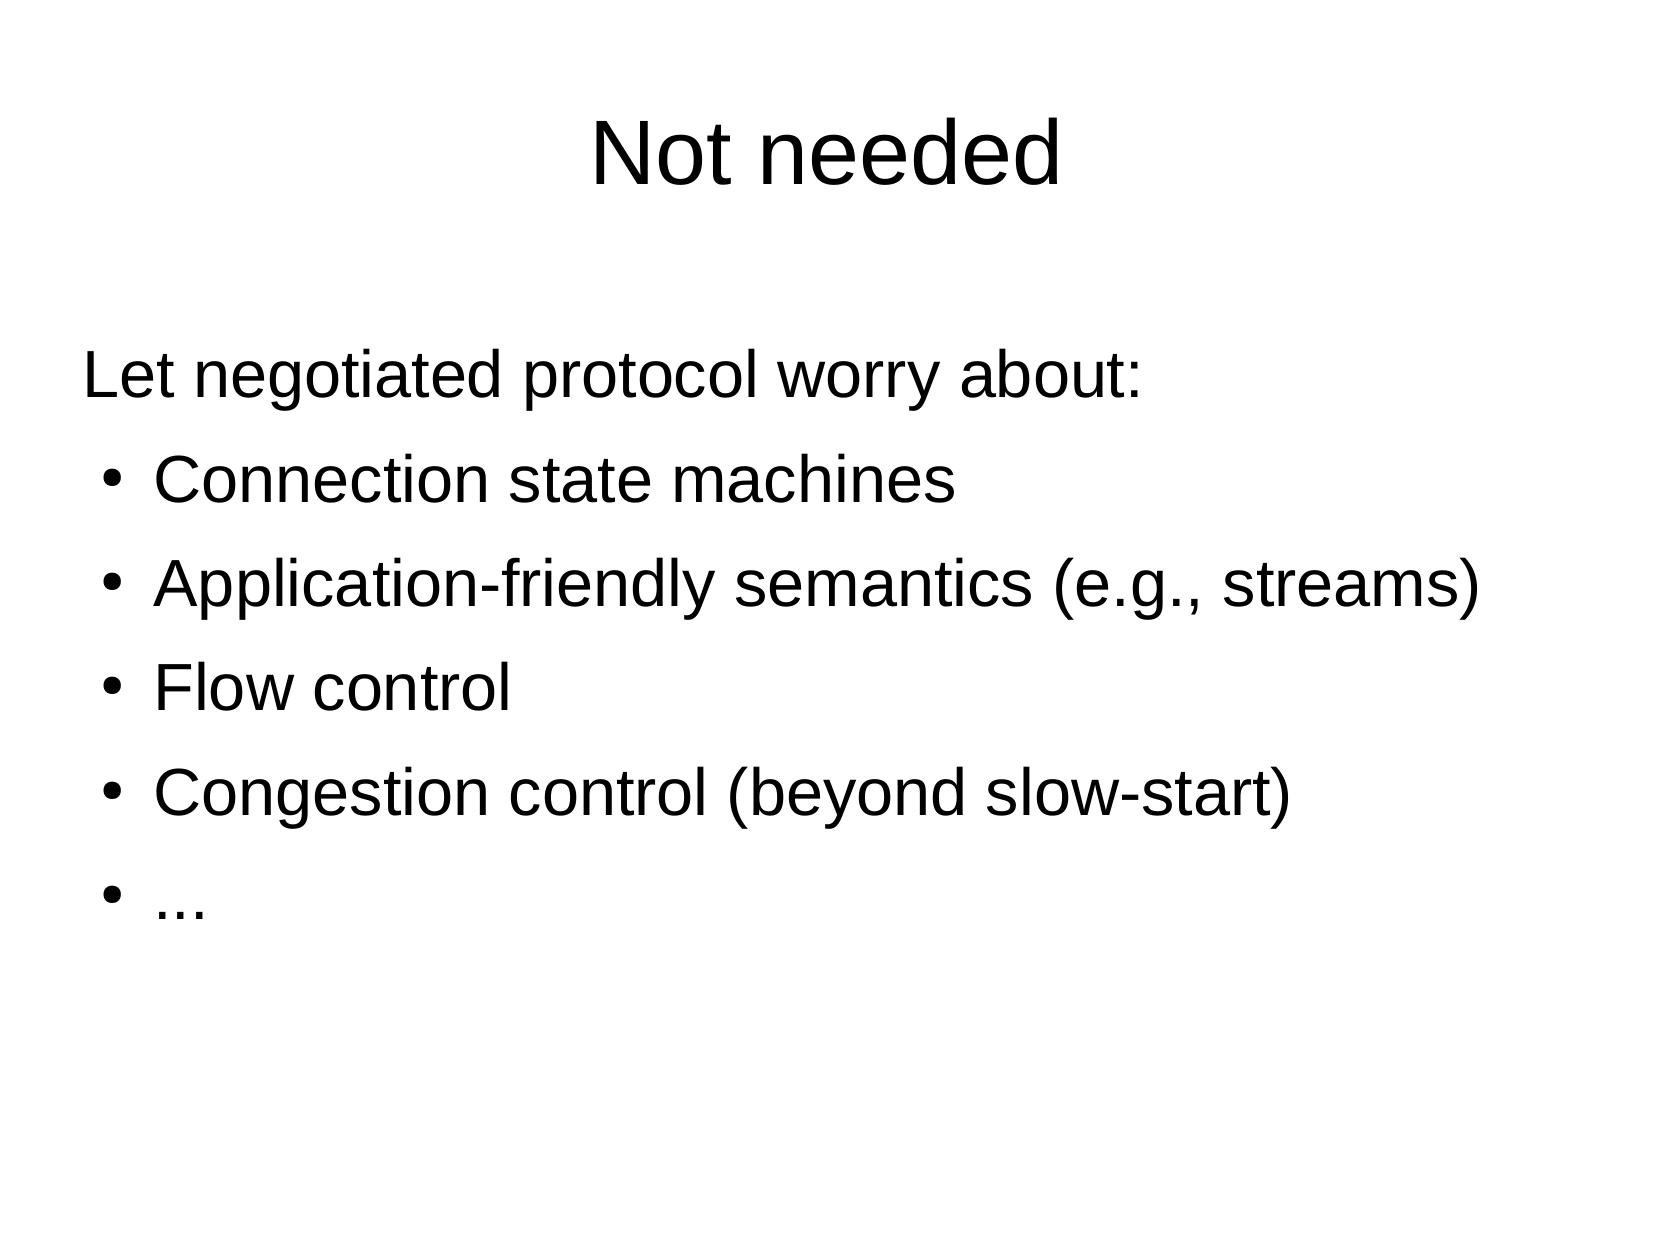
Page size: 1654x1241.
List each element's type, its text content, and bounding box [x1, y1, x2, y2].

list Let negotiated protocol worry about: Connection state machines Application-friendly semantics (e.g., streams) Flow control Congestion control (beyond slow-start) ... [82, 337, 1571, 1094]
title Not needed [82, 56, 1571, 250]
